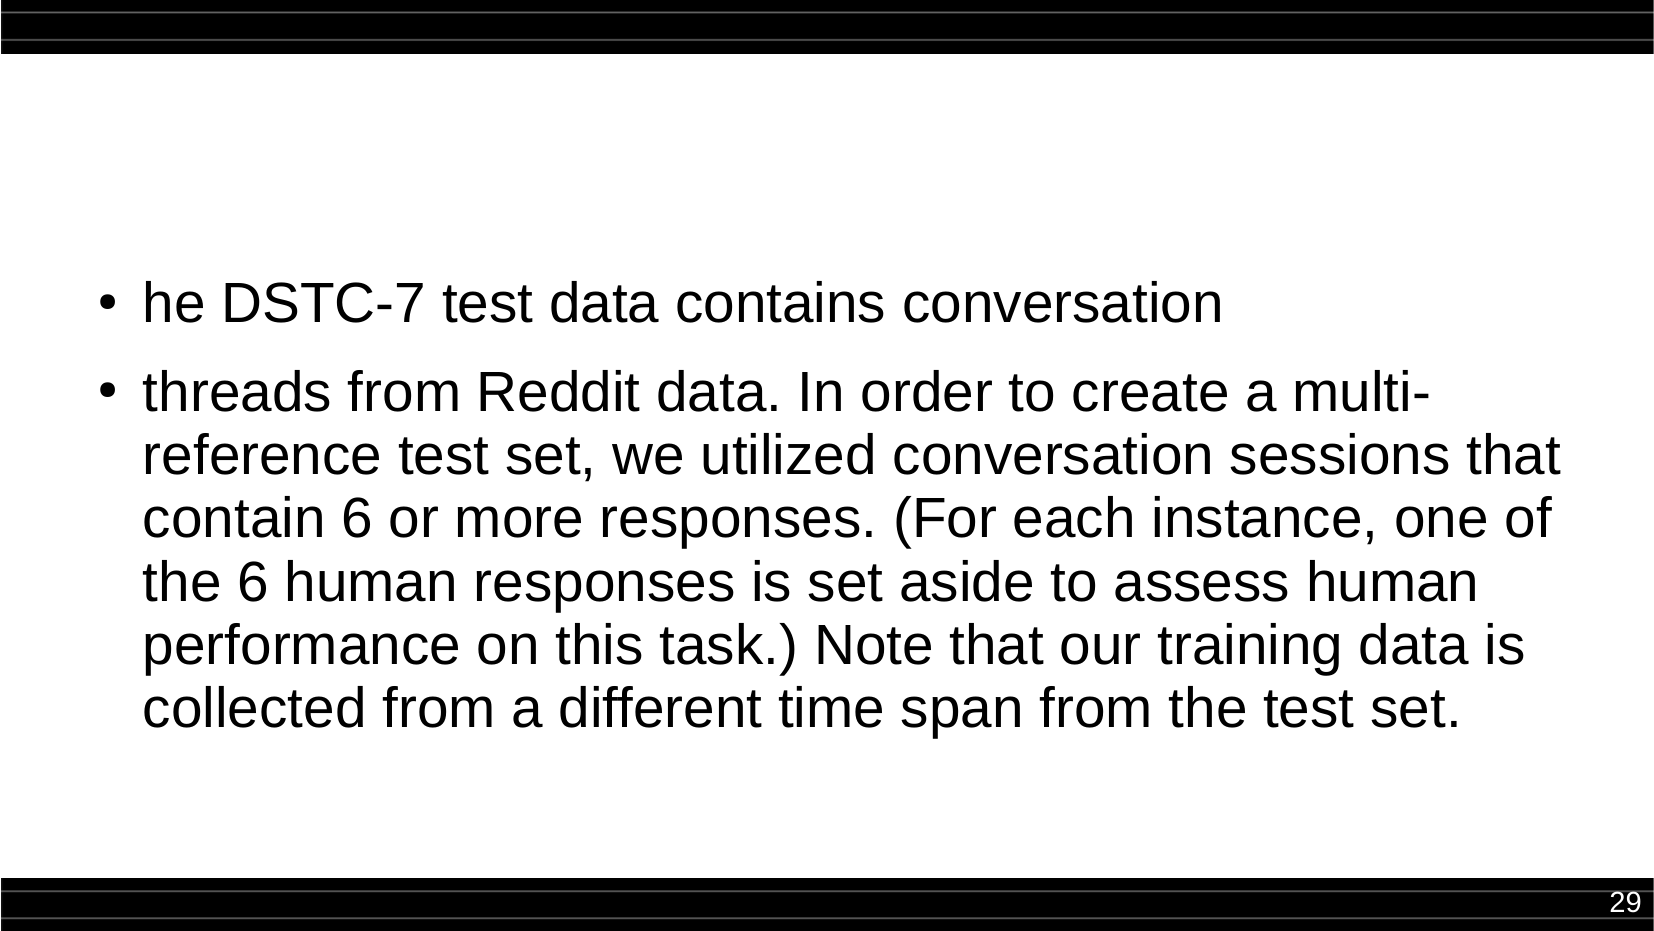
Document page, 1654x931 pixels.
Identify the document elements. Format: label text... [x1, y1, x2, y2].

list he DSTC-7 test data contains conversation threads from Reddit data. In order to create a multi-reference test set, we utilized conversation sessions that contain 6 or more responses. (For each instance, one of the 6 human responses is set aside to assess human performance on this task.) Note that our training data is collected from a different time span from the test set. [82, 271, 1571, 758]
picture [1, 0, 1654, 54]
picture [1, 878, 1654, 931]
